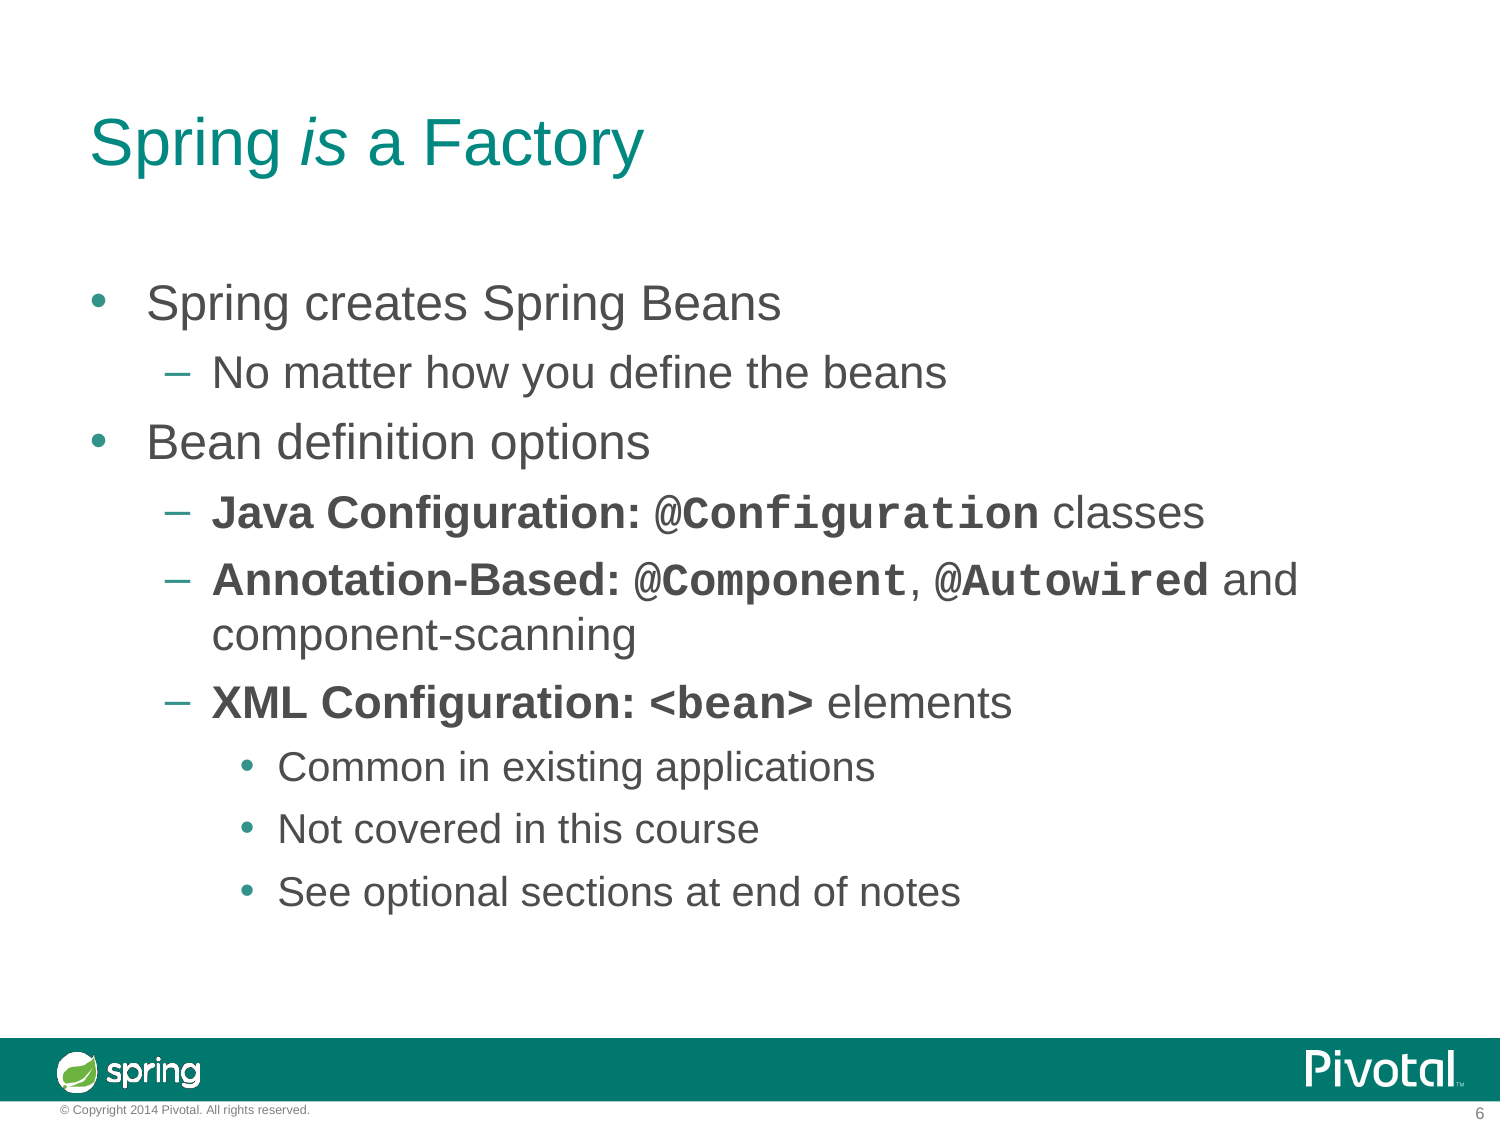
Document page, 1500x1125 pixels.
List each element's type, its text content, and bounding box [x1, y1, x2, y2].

picture [32, 1041, 210, 1103]
picture [1306, 1050, 1464, 1087]
list Spring creates Spring Beans No matter how you define the beans Bean definition options Java Configuration: @Configuration classes Annotation-Based: @Component, @Autowired and component-scanning XML Configuration: <bean> elements Common in existing applications Not covered in this course See optional sections at end of notes [75, 262, 1426, 931]
title Spring is a Factory [75, 45, 1426, 233]
